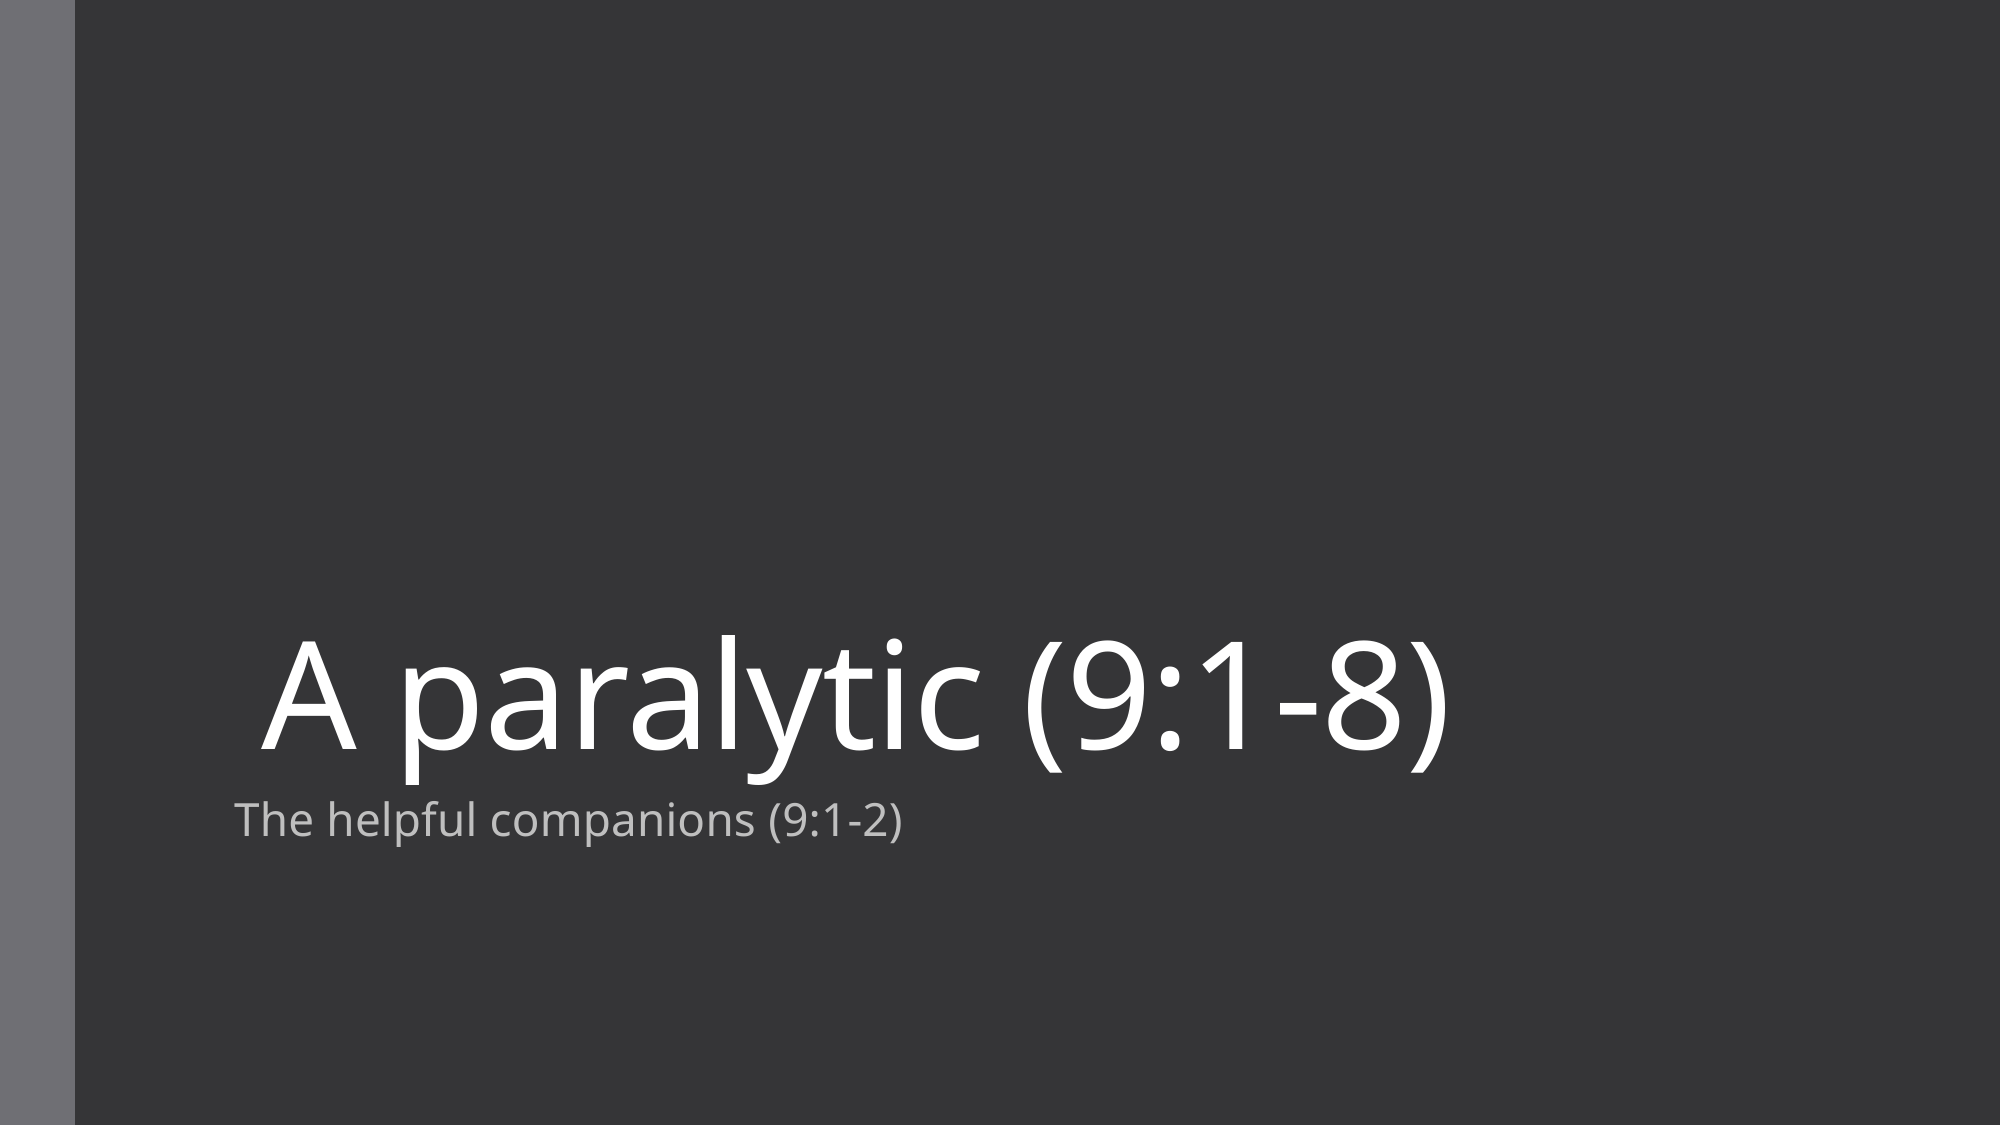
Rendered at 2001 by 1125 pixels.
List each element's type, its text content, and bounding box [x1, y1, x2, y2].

subtitle The helpful companions (9:1-2) [206, 787, 1752, 1066]
title A paralytic (9:1-8) [206, 124, 1752, 787]
